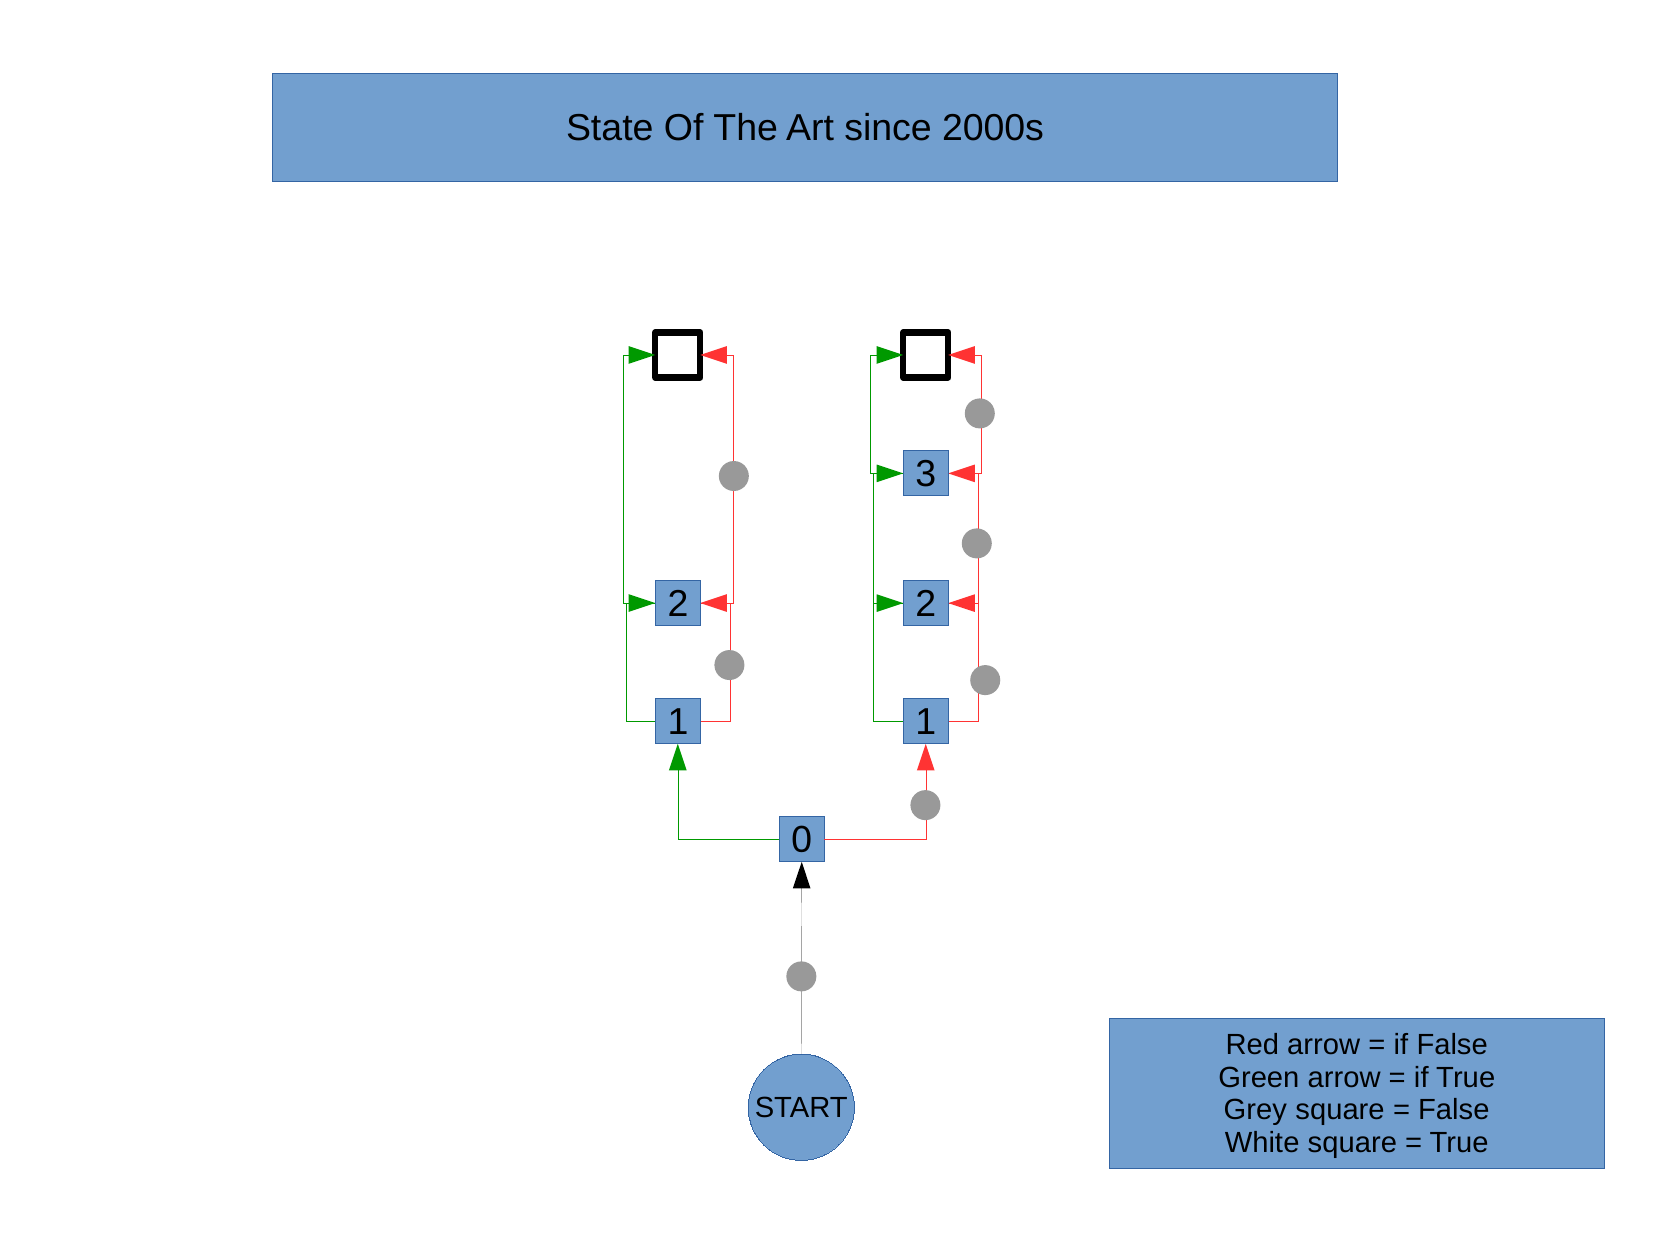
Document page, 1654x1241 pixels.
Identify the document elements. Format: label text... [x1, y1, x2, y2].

text_box 2 [903, 580, 949, 626]
text_box Red arrow = if False Green arrow = if True Grey square = False White square = True [1109, 1018, 1605, 1169]
text_box 3 [903, 450, 949, 496]
text_box [910, 790, 941, 821]
text_box [970, 665, 1001, 696]
text_box START [748, 1054, 855, 1161]
text_box [964, 398, 995, 429]
text_box 1 [655, 698, 701, 744]
text_box [714, 650, 745, 681]
text_box [961, 528, 992, 559]
text_box State Of The Art since 2000s [272, 73, 1338, 182]
text_box [786, 961, 817, 992]
text_box 2 [655, 580, 701, 626]
text_box 0 [779, 816, 825, 862]
text_box [718, 460, 749, 492]
text_box [903, 332, 949, 378]
text_box [655, 332, 701, 378]
text_box 1 [903, 698, 949, 744]
